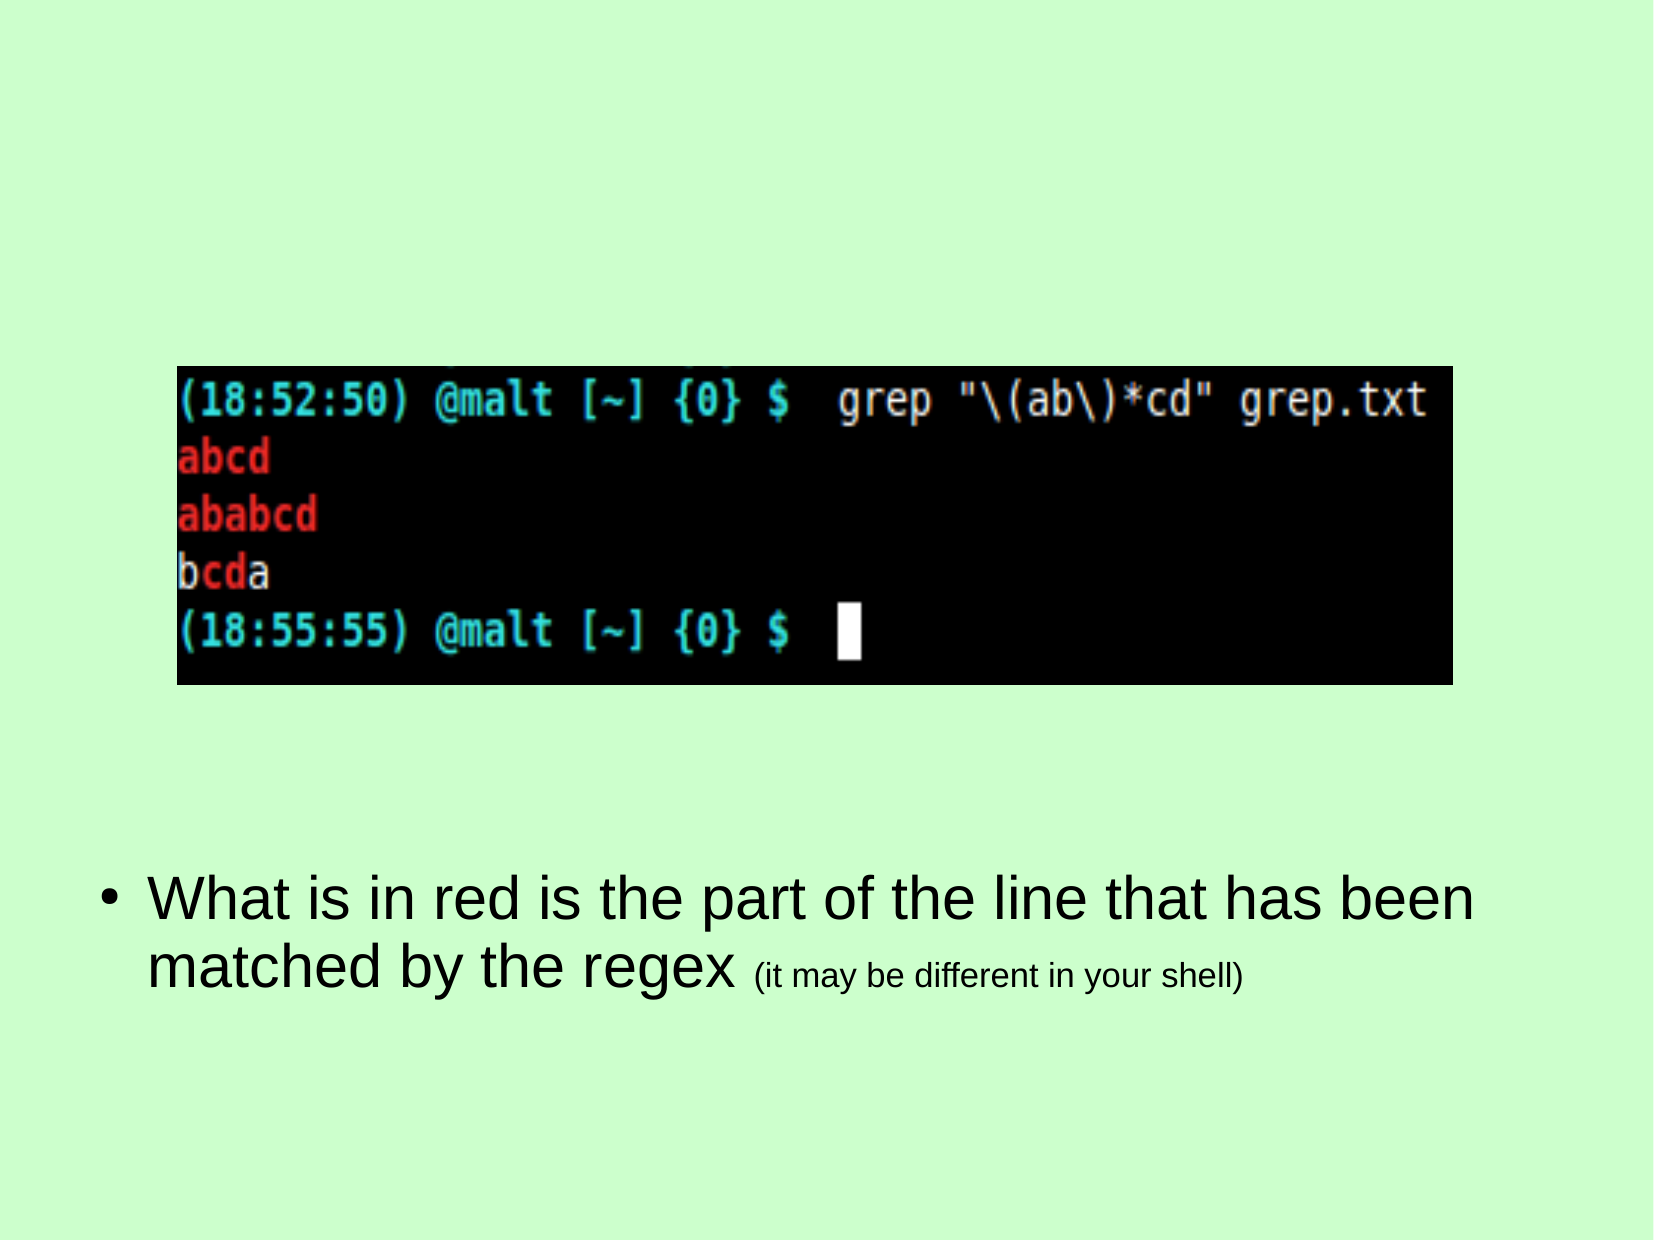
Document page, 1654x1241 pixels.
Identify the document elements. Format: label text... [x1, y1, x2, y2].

list What is in red is the part of the line that has been matched by the regex (it may be different in your shell) [82, 290, 1571, 1010]
picture [177, 366, 1453, 686]
